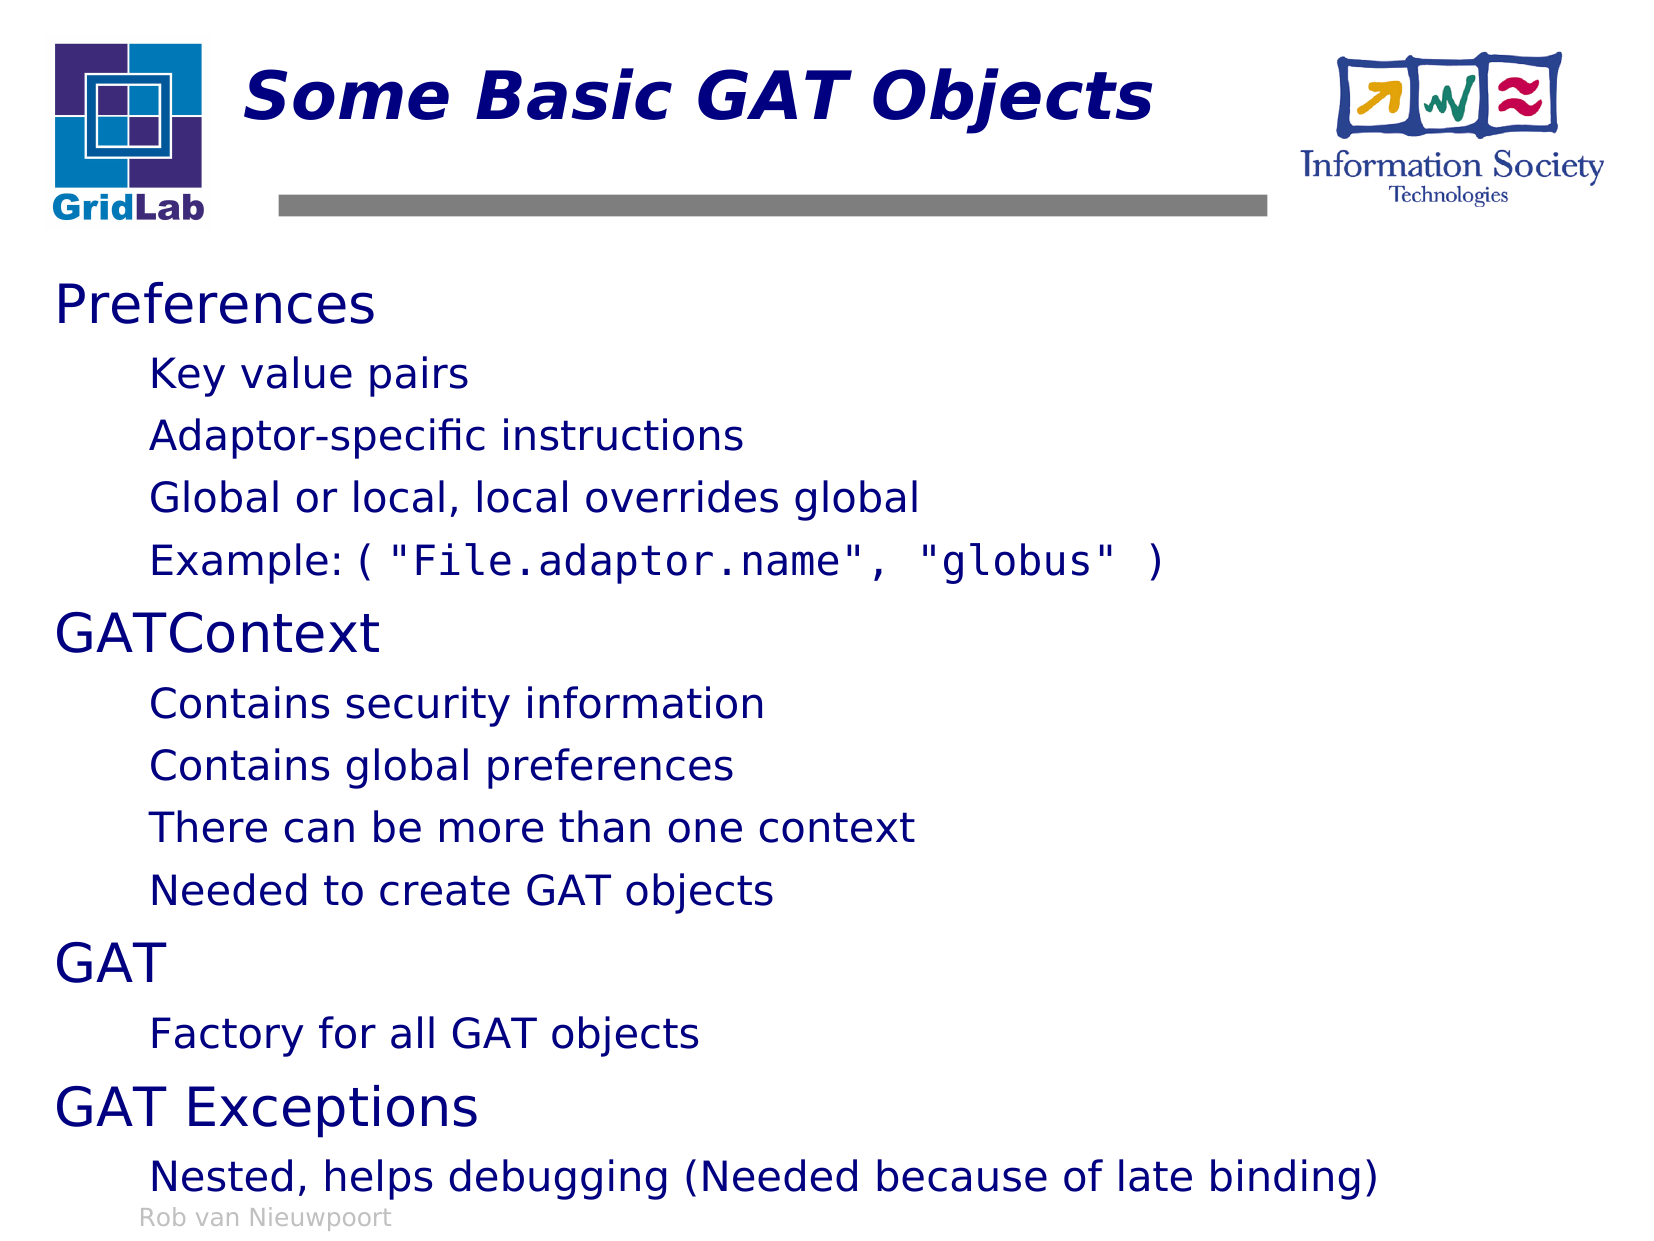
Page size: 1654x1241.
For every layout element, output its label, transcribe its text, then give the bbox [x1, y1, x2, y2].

picture [1293, 34, 1611, 214]
title Some Basic GAT Objects [243, 0, 1280, 187]
picture [45, 34, 211, 230]
list Preferences Key value pairs Adaptor-specific instructions Global or local, local overrides global Example: ( "File.adaptor.name", "globus" ) GATContext Contains security information Contains global preferences There can be more than one context Needed to create GAT objects GAT Factory for all GAT objects GAT Exceptions Nested, helps debugging (Needed because of late binding) [55, 268, 1599, 1197]
